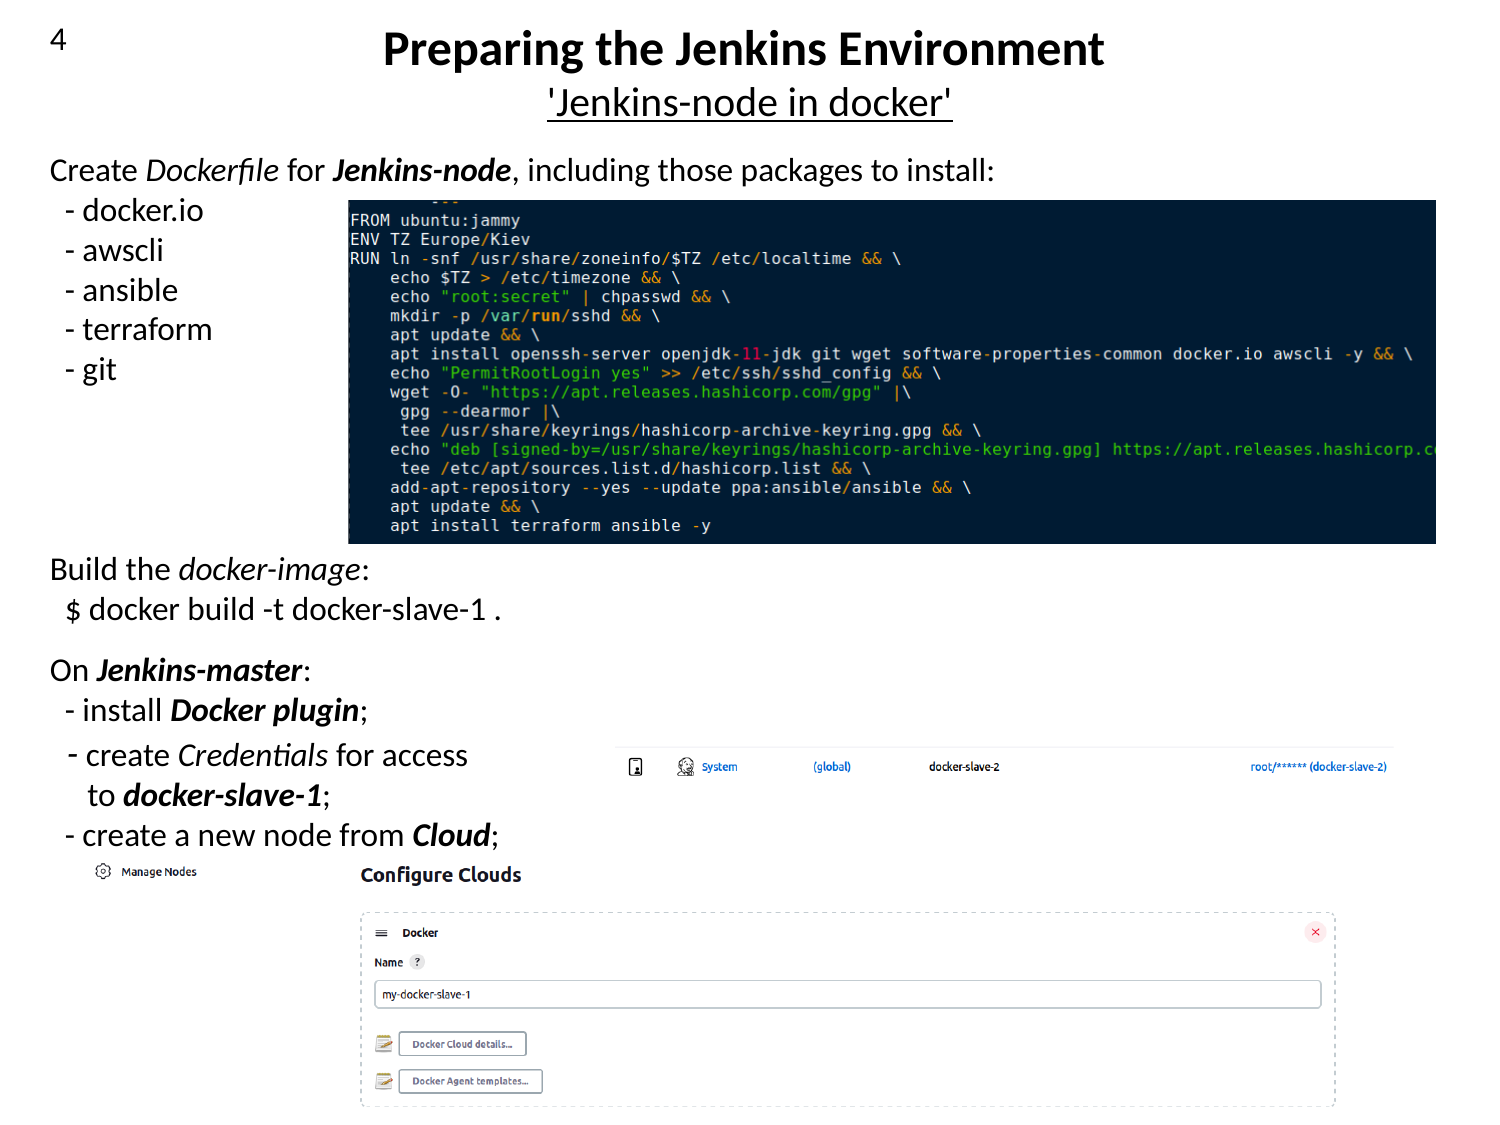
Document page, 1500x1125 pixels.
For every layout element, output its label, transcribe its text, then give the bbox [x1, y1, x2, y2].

text_box 4 [35, 9, 106, 65]
picture [69, 856, 1365, 1107]
text_box On Jenkins-master: - install Docker plugin; - create Credentials for access to docker-slave-1; - create a new node from Cloud; [35, 641, 1447, 901]
picture [348, 200, 1436, 544]
title Preparing the Jenkins Environment 'Jenkins-node in docker' [75, 23, 1425, 117]
text_box Create Dockerfile for Jenkins-node, including those packages to install: - docker.io - awscli - ansible - terraform - git Build the docker-image: $ docker build -t docker-slave-1 . [35, 140, 1447, 635]
picture [615, 744, 1394, 784]
